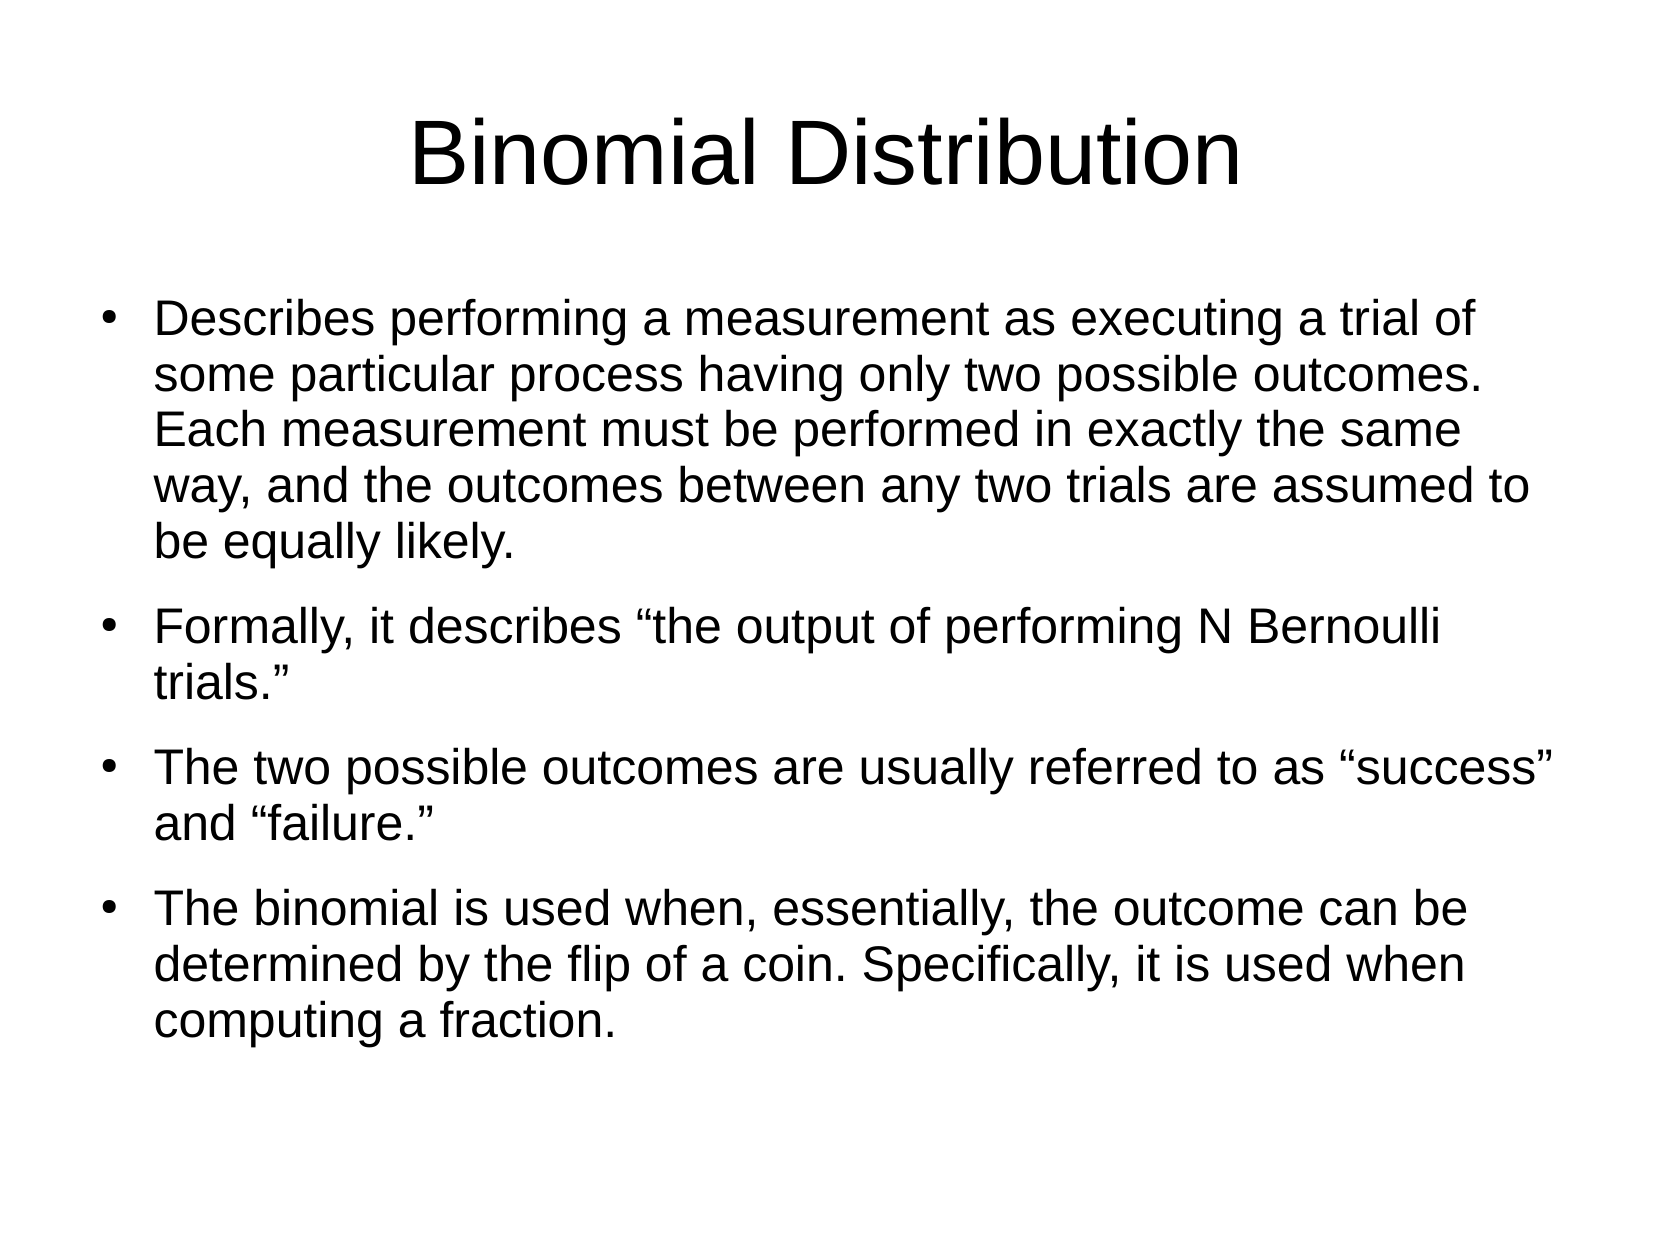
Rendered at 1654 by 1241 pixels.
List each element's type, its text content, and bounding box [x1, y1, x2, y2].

title Binomial Distribution [82, 49, 1571, 257]
list Describes performing a measurement as executing a trial of some particular process having only two possible outcomes. Each measurement must be performed in exactly the same way, and the outcomes between any two trials are assumed to be equally likely. Formally, it describes “the output of performing N Bernoulli trials.” The two possible outcomes are usually referred to as “success” and “failure.” The binomial is used when, essentially, the outcome can be determined by the flip of a coin. Specifically, it is used when computing a fraction. [82, 290, 1571, 1201]
